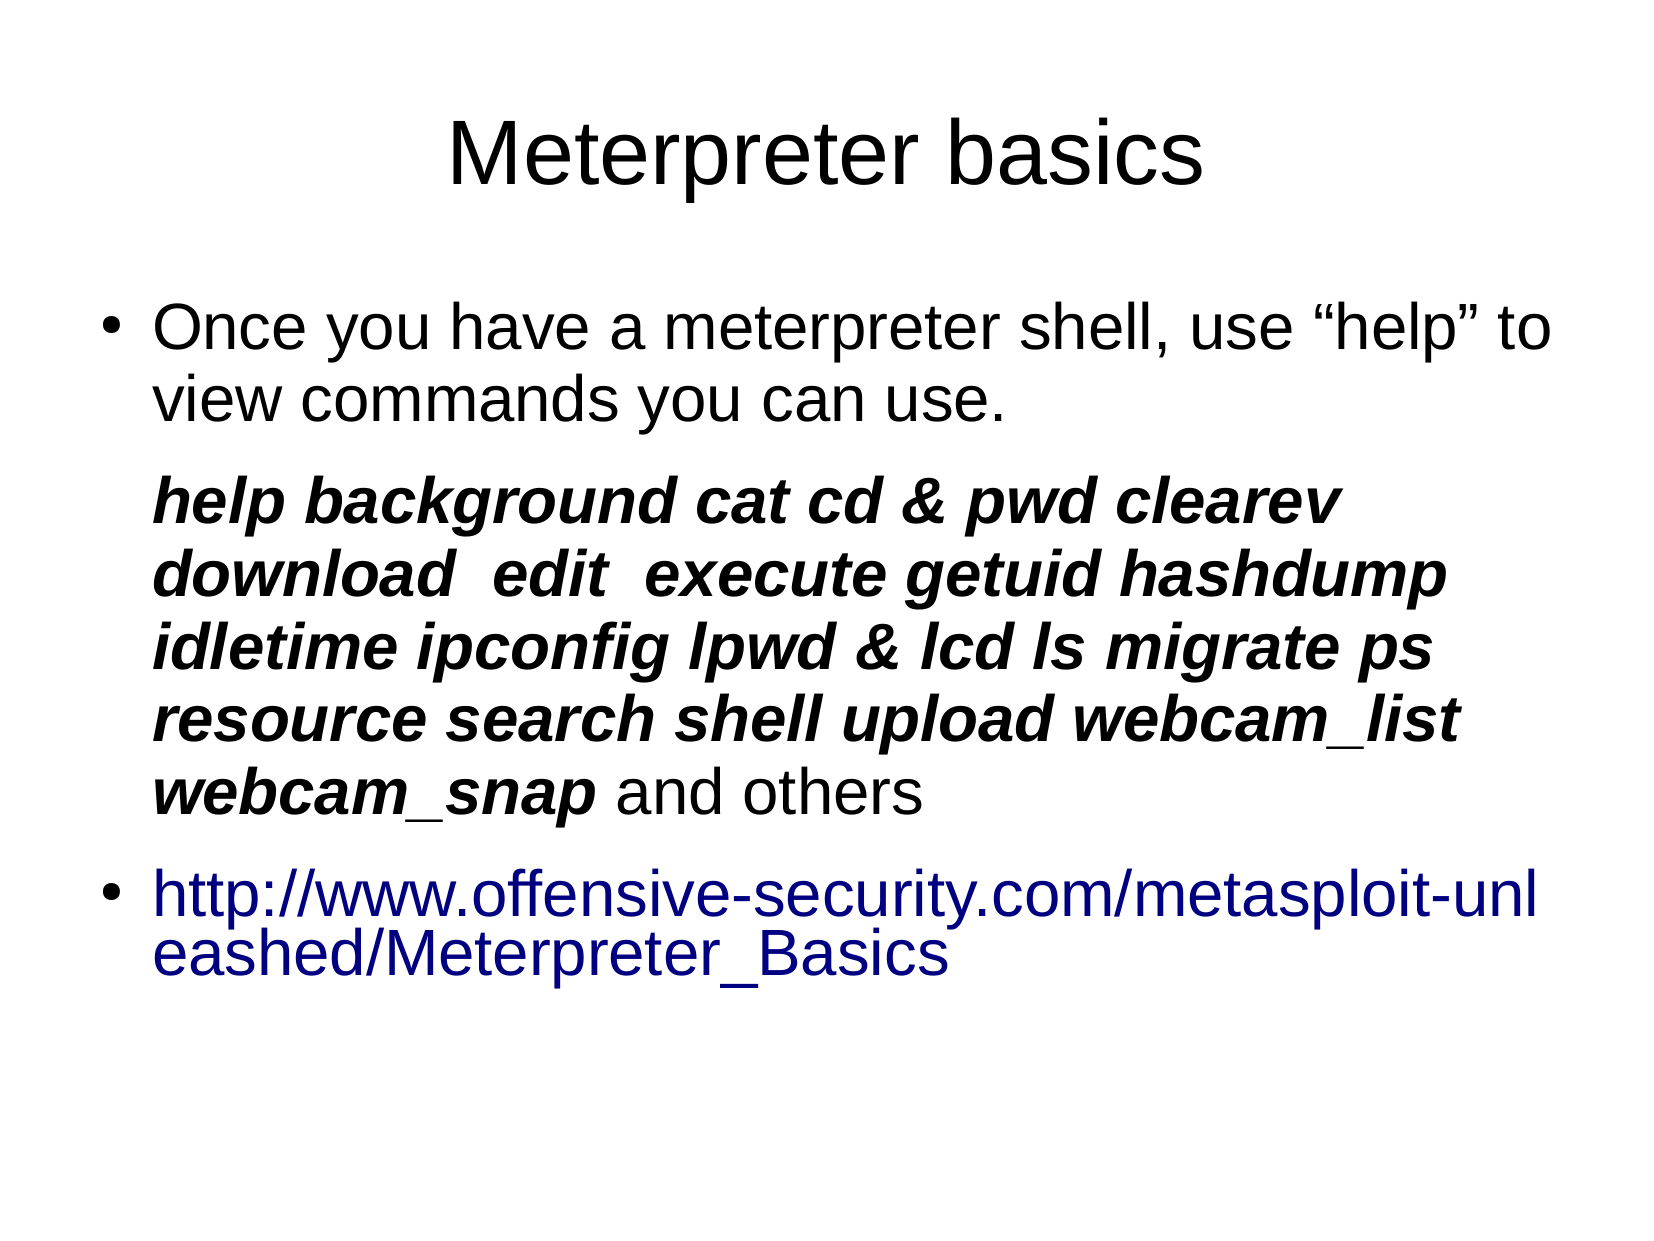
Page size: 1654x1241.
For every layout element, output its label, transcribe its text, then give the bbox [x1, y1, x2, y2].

list Once you have a meterpreter shell, use “help” to view commands you can use. help background cat cd & pwd clearev download edit execute getuid hashdump idletime ipconfig lpwd & lcd ls migrate ps resource search shell upload webcam_list webcam_snap and others http://www.offensive-security.com/metasploit-unleashed/Meterpreter_Basics [82, 290, 1571, 1010]
title Meterpreter basics [82, 49, 1571, 257]
